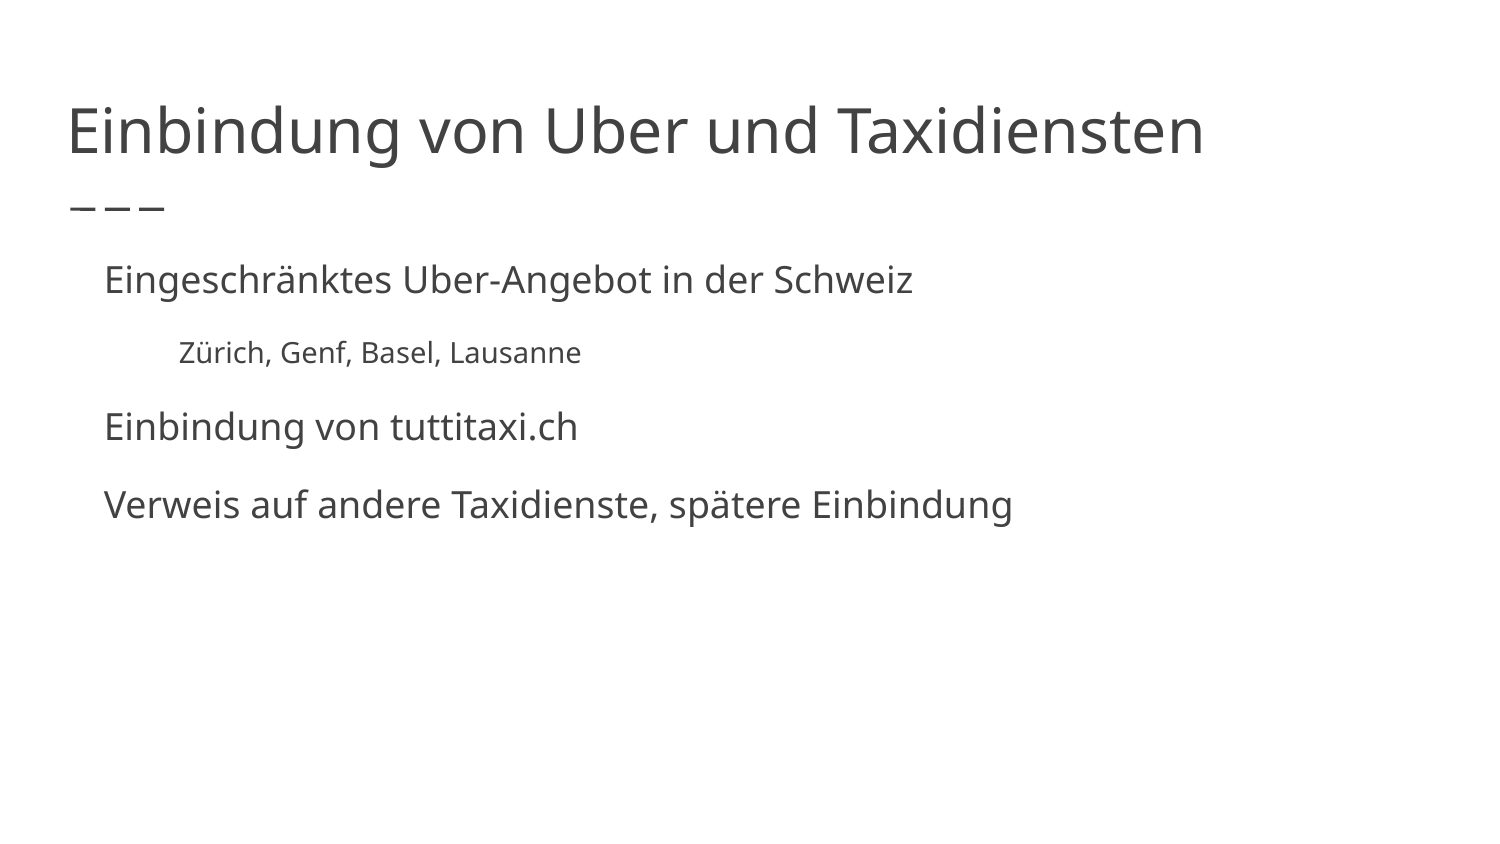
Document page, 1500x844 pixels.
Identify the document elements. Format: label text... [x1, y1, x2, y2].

title Einbindung von Uber und Taxidiensten [51, 61, 1449, 182]
list Eingeschränktes Uber-Angebot in der Schweiz Zürich, Genf, Basel, Lausanne Einbindung von tuttitaxi.ch Verweis auf andere Taxidienste, spätere Einbindung [51, 240, 1449, 750]
